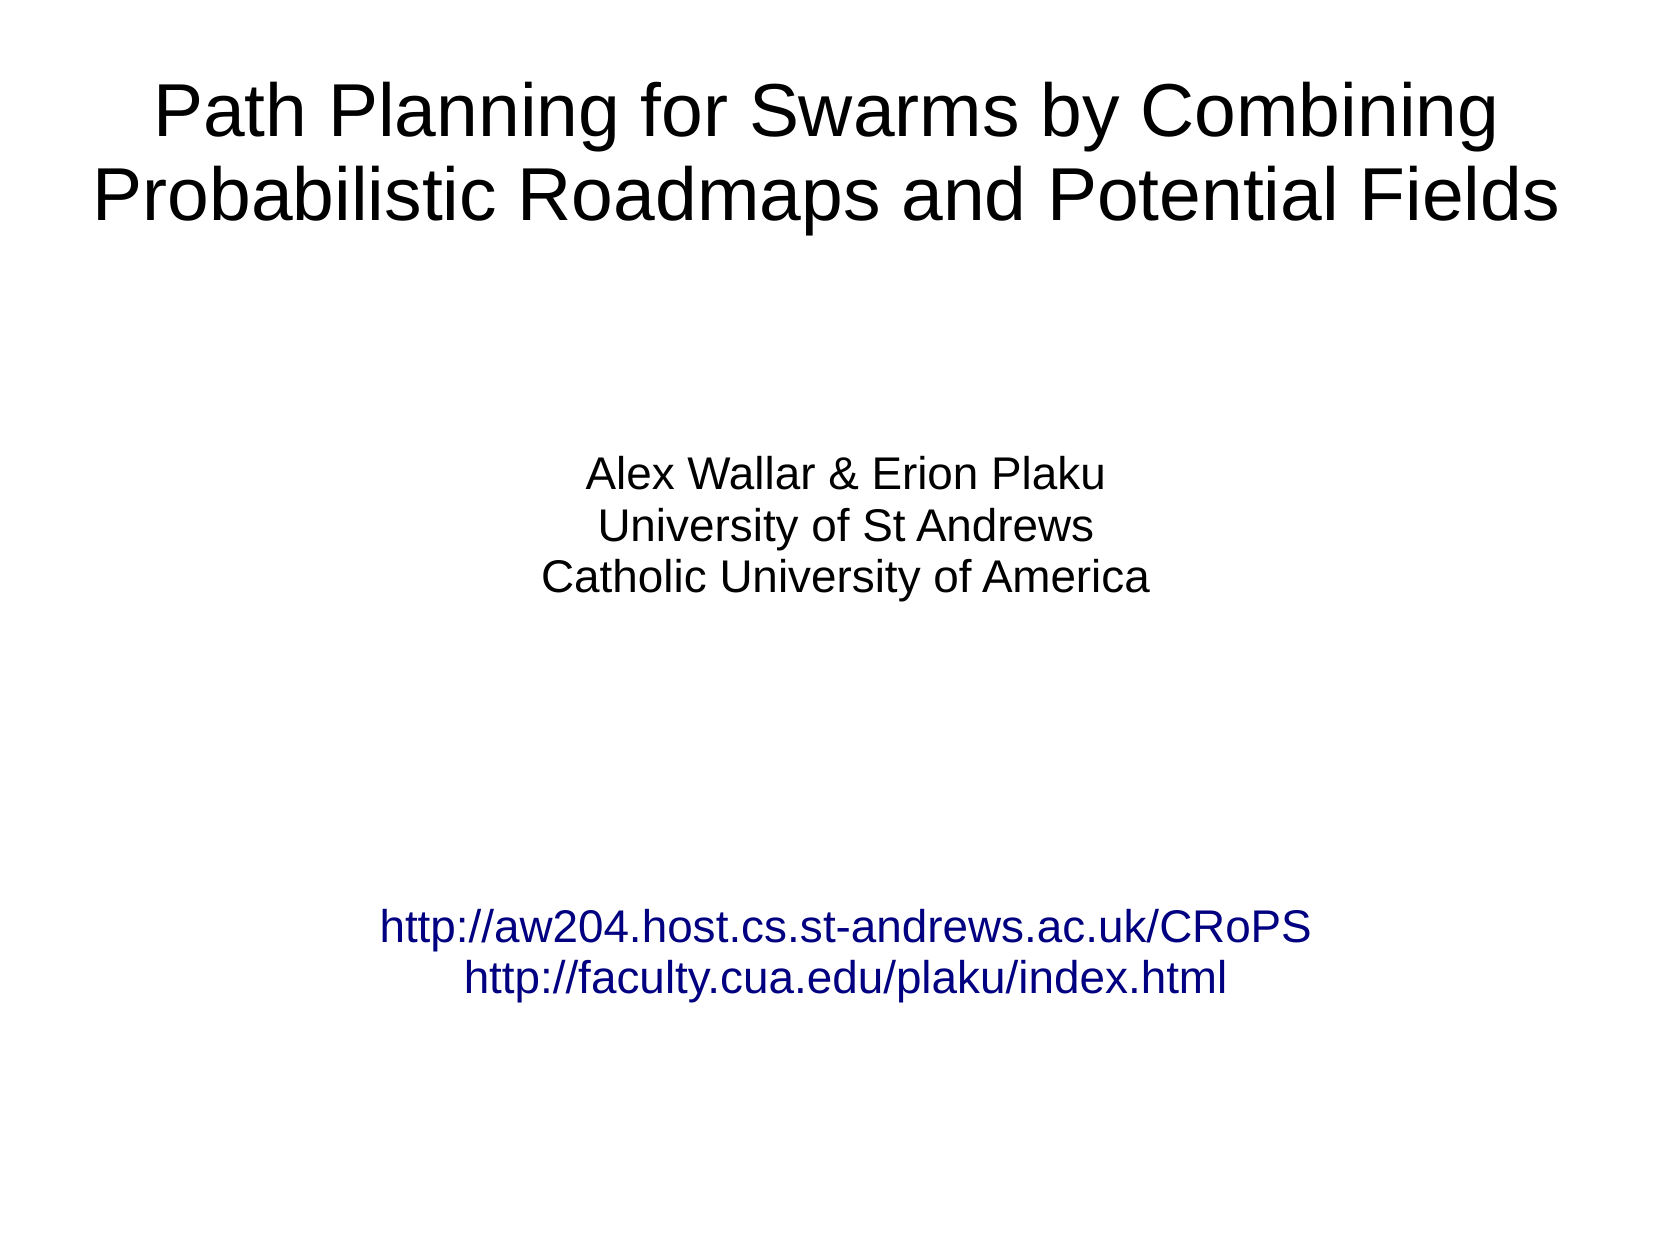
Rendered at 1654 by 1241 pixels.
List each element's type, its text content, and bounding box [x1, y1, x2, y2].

title Path Planning for Swarms by Combining Probabilistic Roadmaps and Potential Fields [82, 49, 1571, 257]
subtitle Alex Wallar & Erion Plaku University of St Andrews Catholic University of America http://aw204.host.cs.st-andrews.ac.uk/CRoPS http://faculty.cua.edu/plaku/index.html [101, 448, 1591, 1004]
